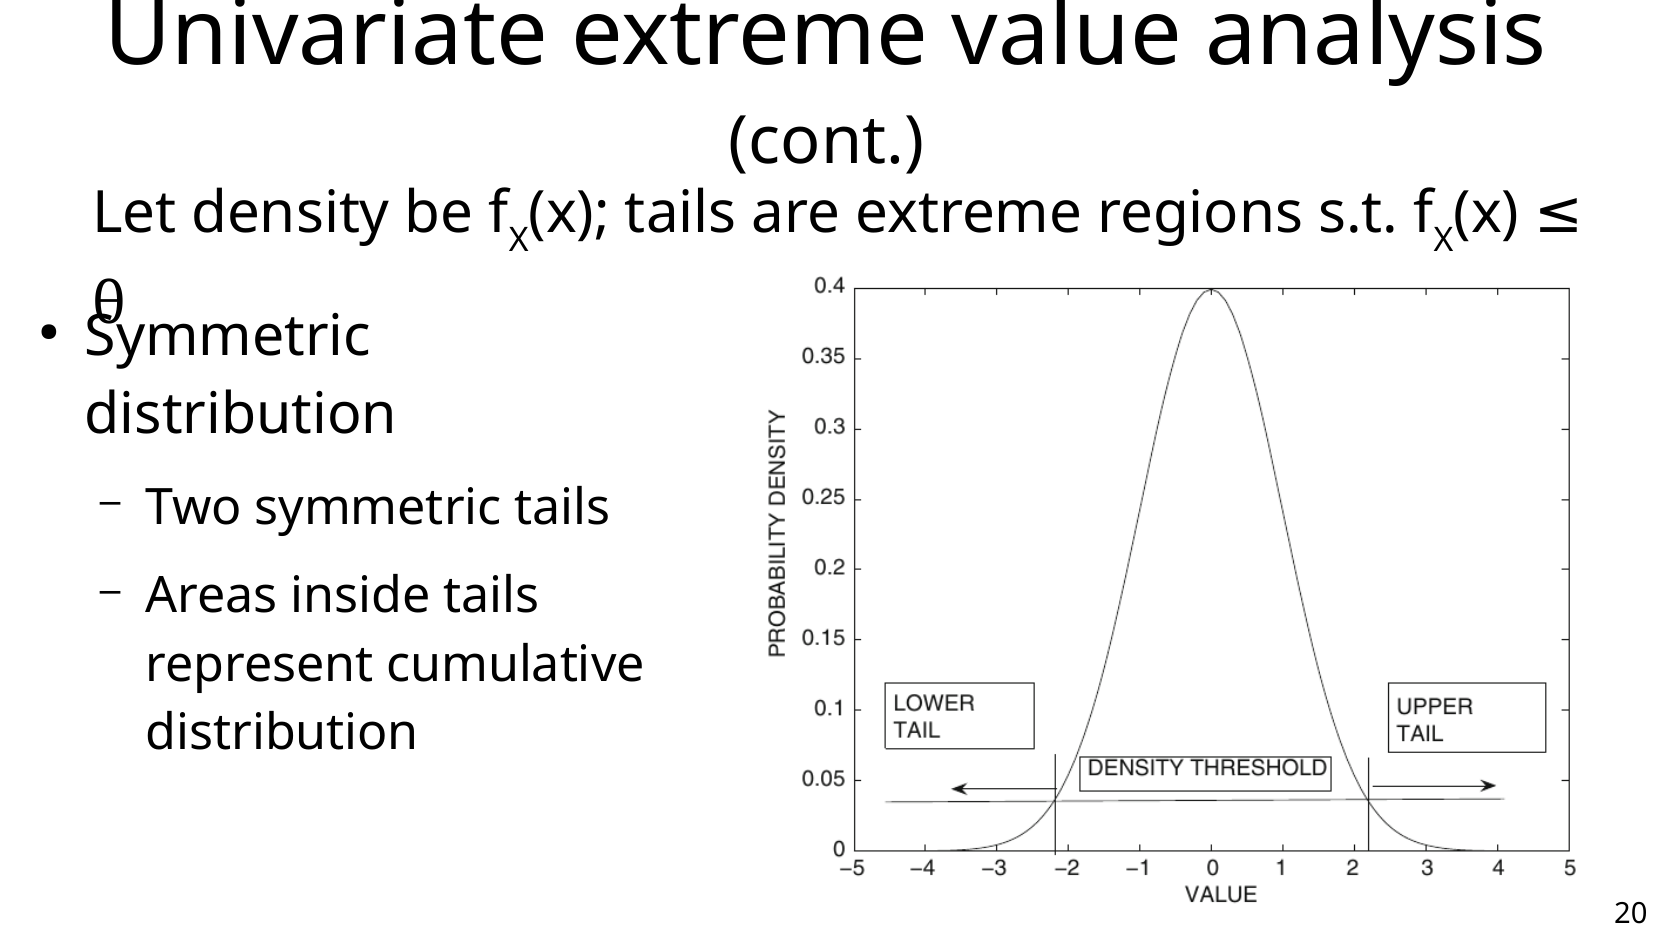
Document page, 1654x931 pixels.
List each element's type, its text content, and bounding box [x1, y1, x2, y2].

picture [745, 261, 1584, 915]
title Univariate extreme value analysis (cont.) [4, 1, 1650, 148]
list Symmetric distribution Two symmetric tails Areas inside tails represent cumulative distribution [23, 294, 649, 834]
list Let density be fX(x); tails are extreme regions s.t. fX(x) ≤ θ [21, 170, 1628, 378]
